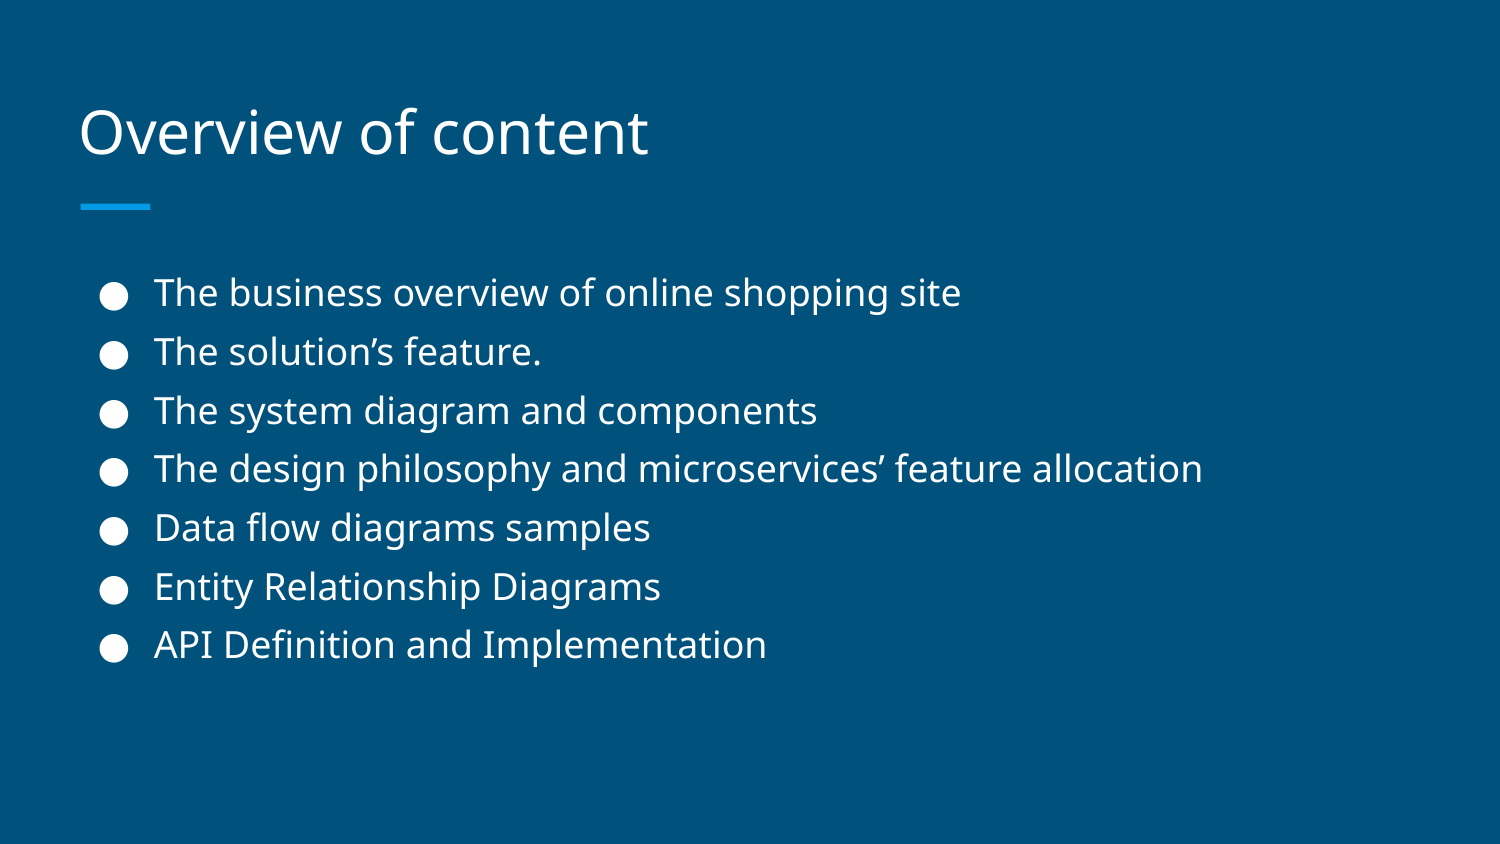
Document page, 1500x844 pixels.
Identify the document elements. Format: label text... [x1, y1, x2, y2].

title Overview of content [63, 75, 1437, 188]
list The business overview of online shopping site The solution’s feature. The system diagram and components The design philosophy and microservices’ feature allocation Data flow diagrams samples Entity Relationship Diagrams API Definition and Implementation [63, 244, 1437, 750]
